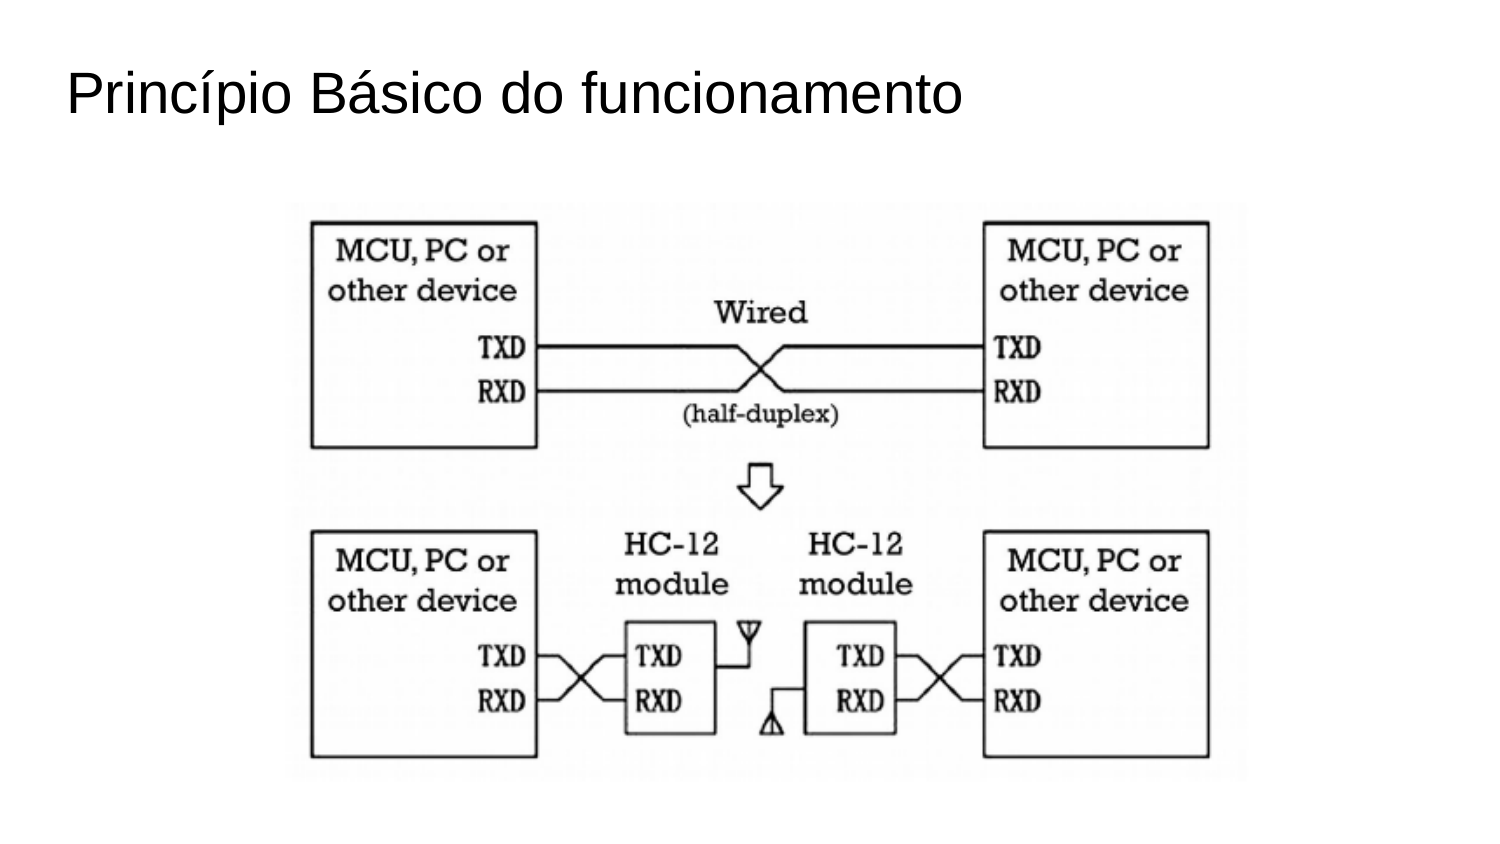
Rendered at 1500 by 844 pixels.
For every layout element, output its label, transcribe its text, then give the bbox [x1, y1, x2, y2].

picture [257, 196, 1264, 783]
title Princípio Básico do funcionamento [51, 40, 1449, 135]
